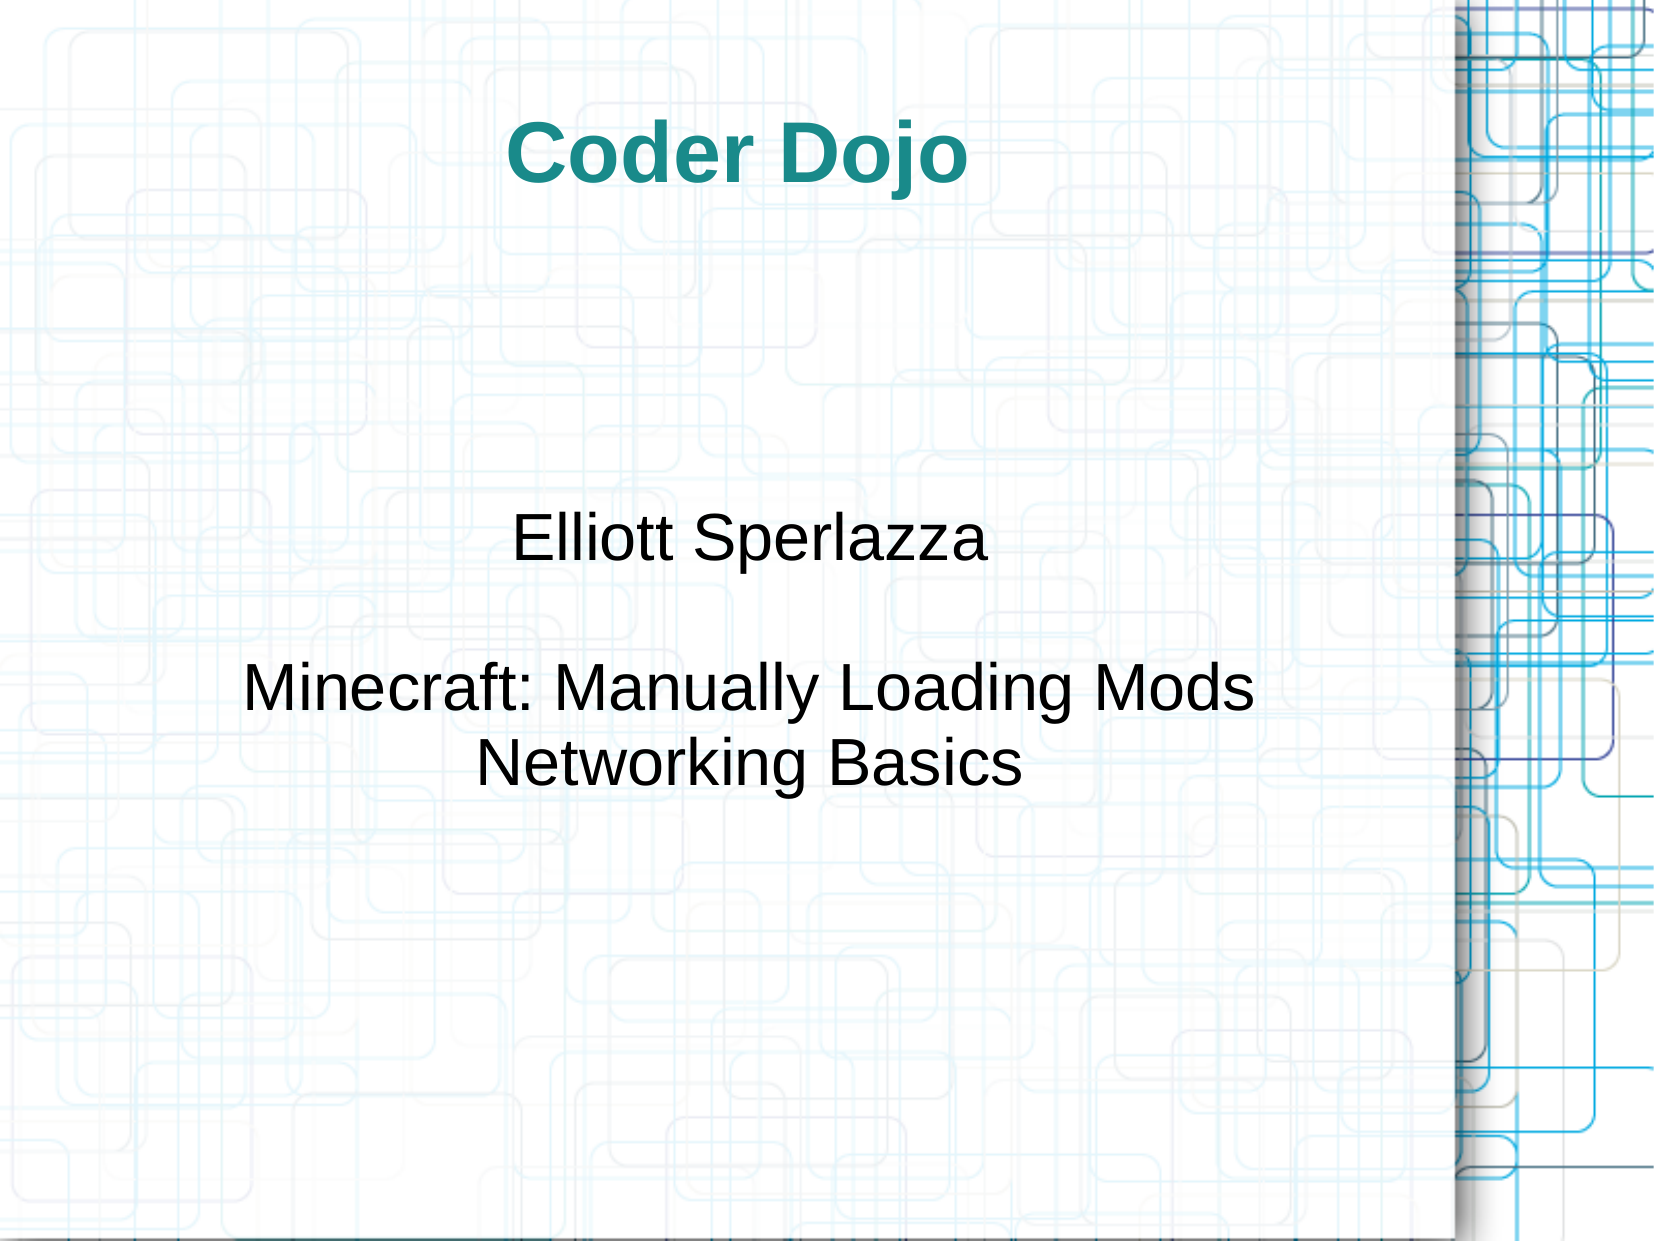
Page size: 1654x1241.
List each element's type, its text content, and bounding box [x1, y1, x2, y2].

subtitle Elliott Sperlazza Minecraft: Manually Loading Mods Networking Basics [82, 290, 1418, 1010]
picture [0, 0, 1654, 1241]
title Coder Dojo [59, 49, 1418, 257]
